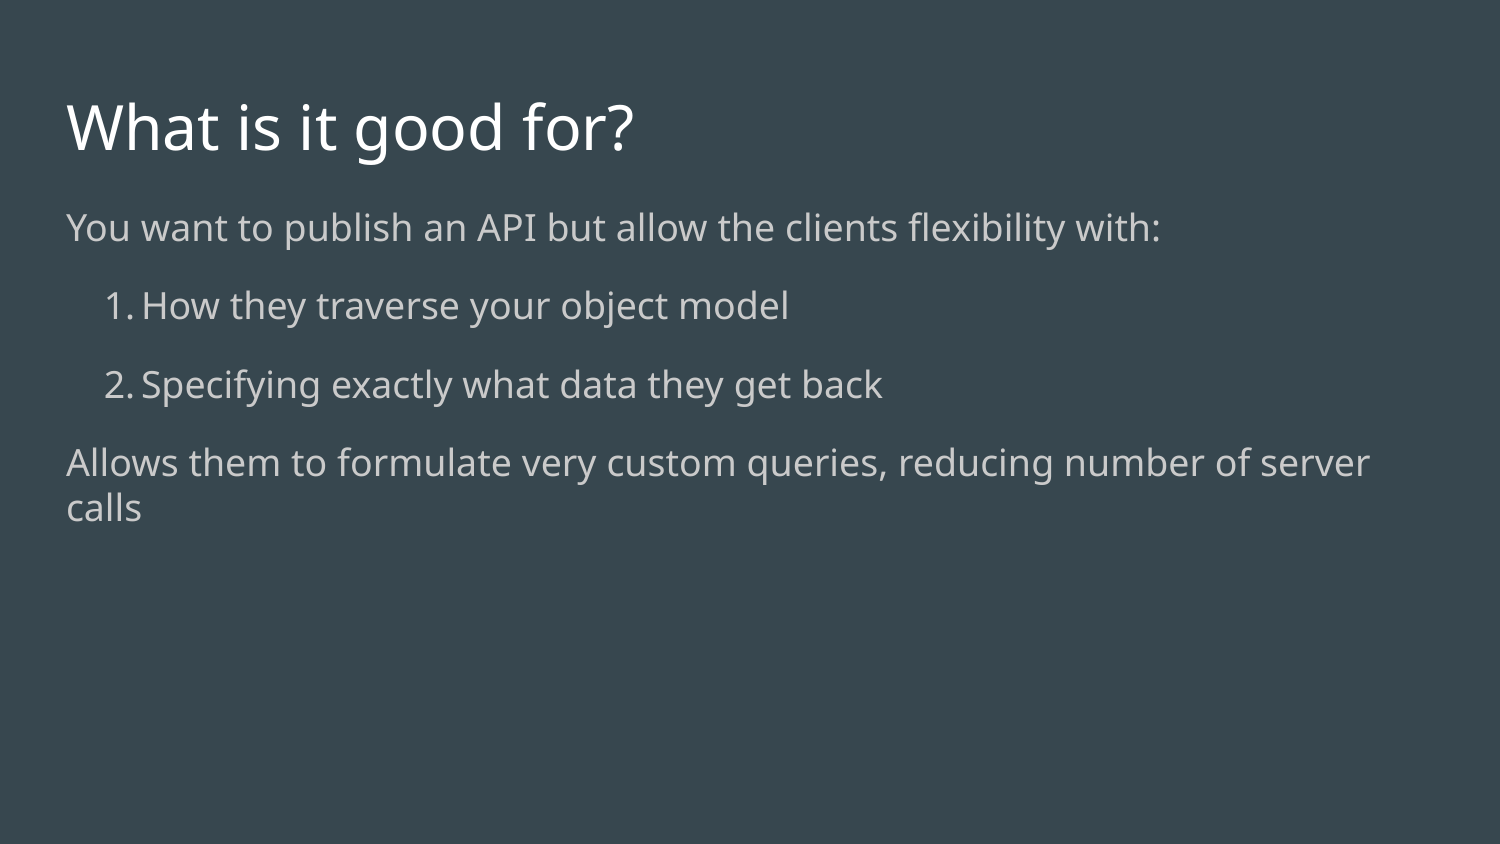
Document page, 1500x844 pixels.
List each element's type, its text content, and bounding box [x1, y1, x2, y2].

title What is it good for? [51, 72, 1449, 167]
list You want to publish an API but allow the clients flexibility with: How they traverse your object model Specifying exactly what data they get back Allows them to formulate very custom queries, reducing number of server calls [51, 189, 1449, 750]
